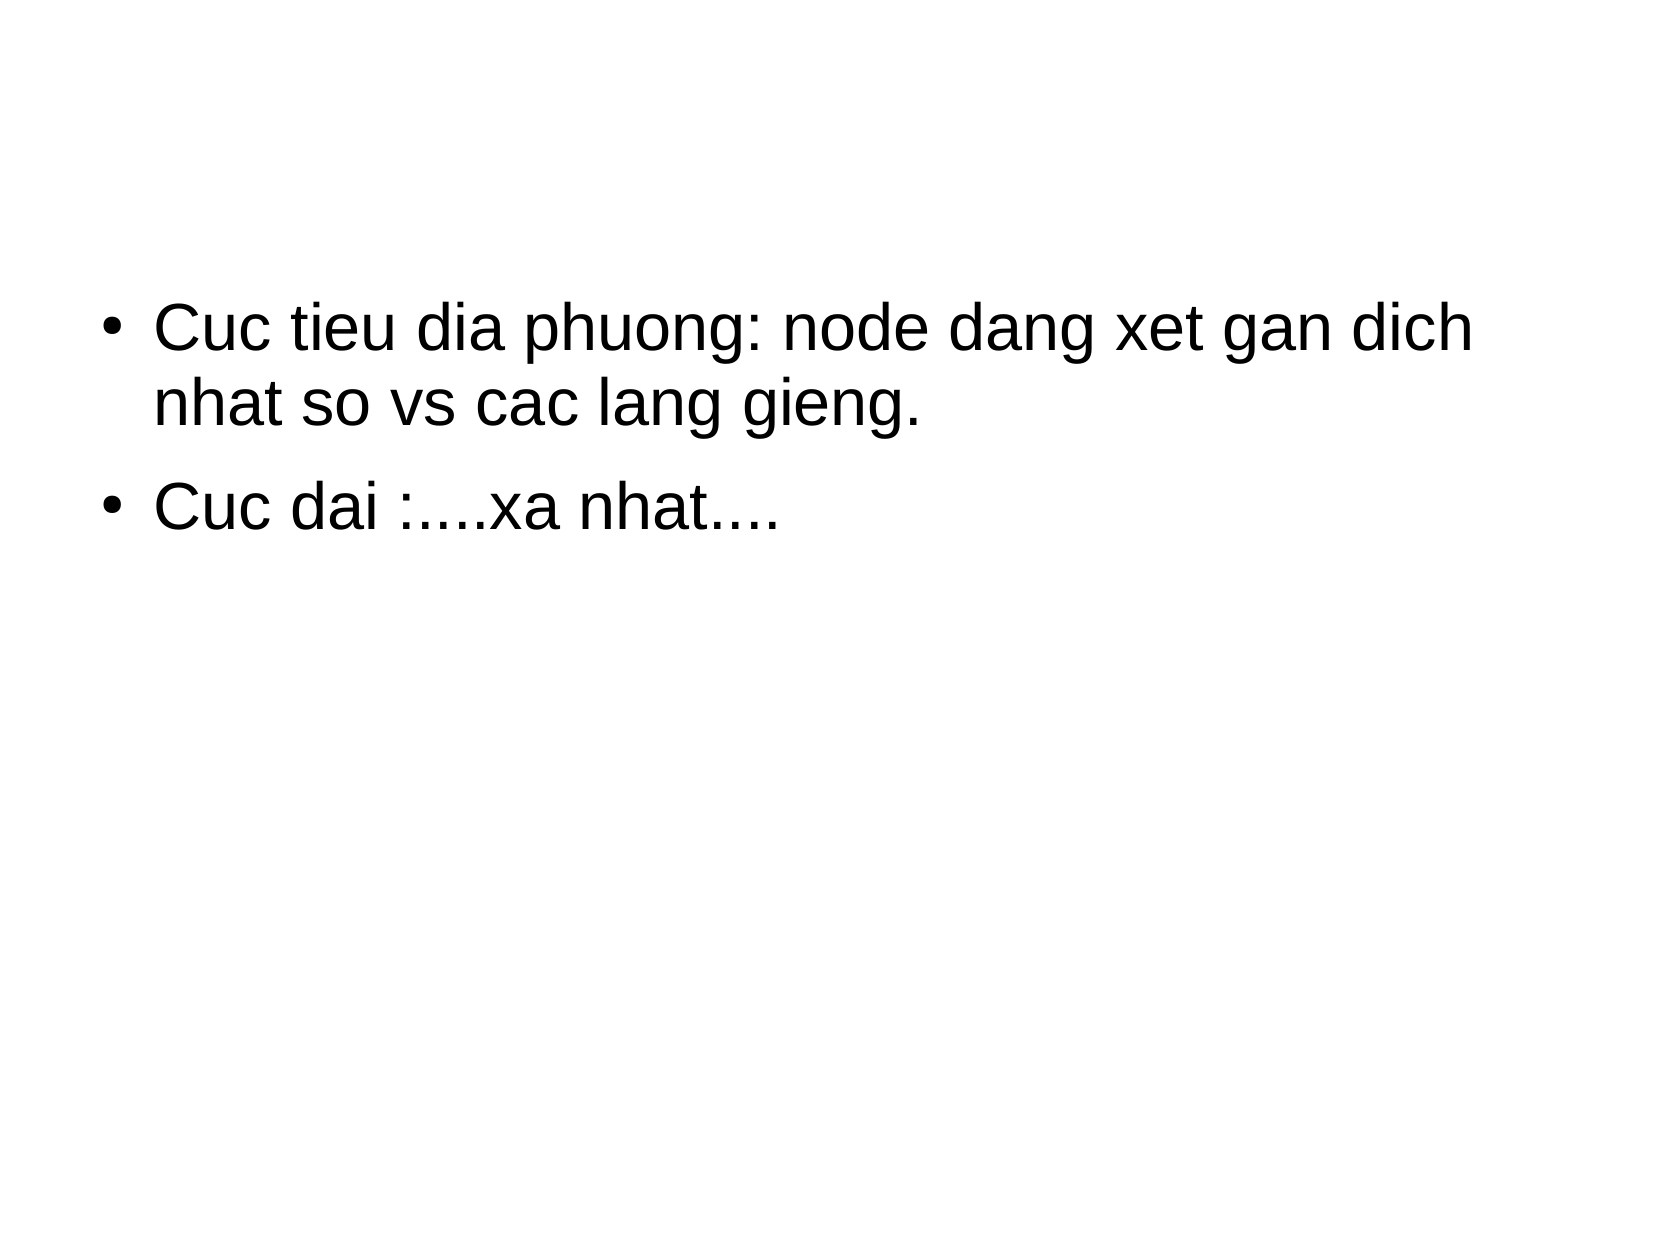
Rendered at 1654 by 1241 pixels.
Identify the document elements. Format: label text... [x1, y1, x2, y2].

list Cuc tieu dia phuong: node dang xet gan dich nhat so vs cac lang gieng. Cuc dai :....xa nhat.... [82, 290, 1538, 1010]
